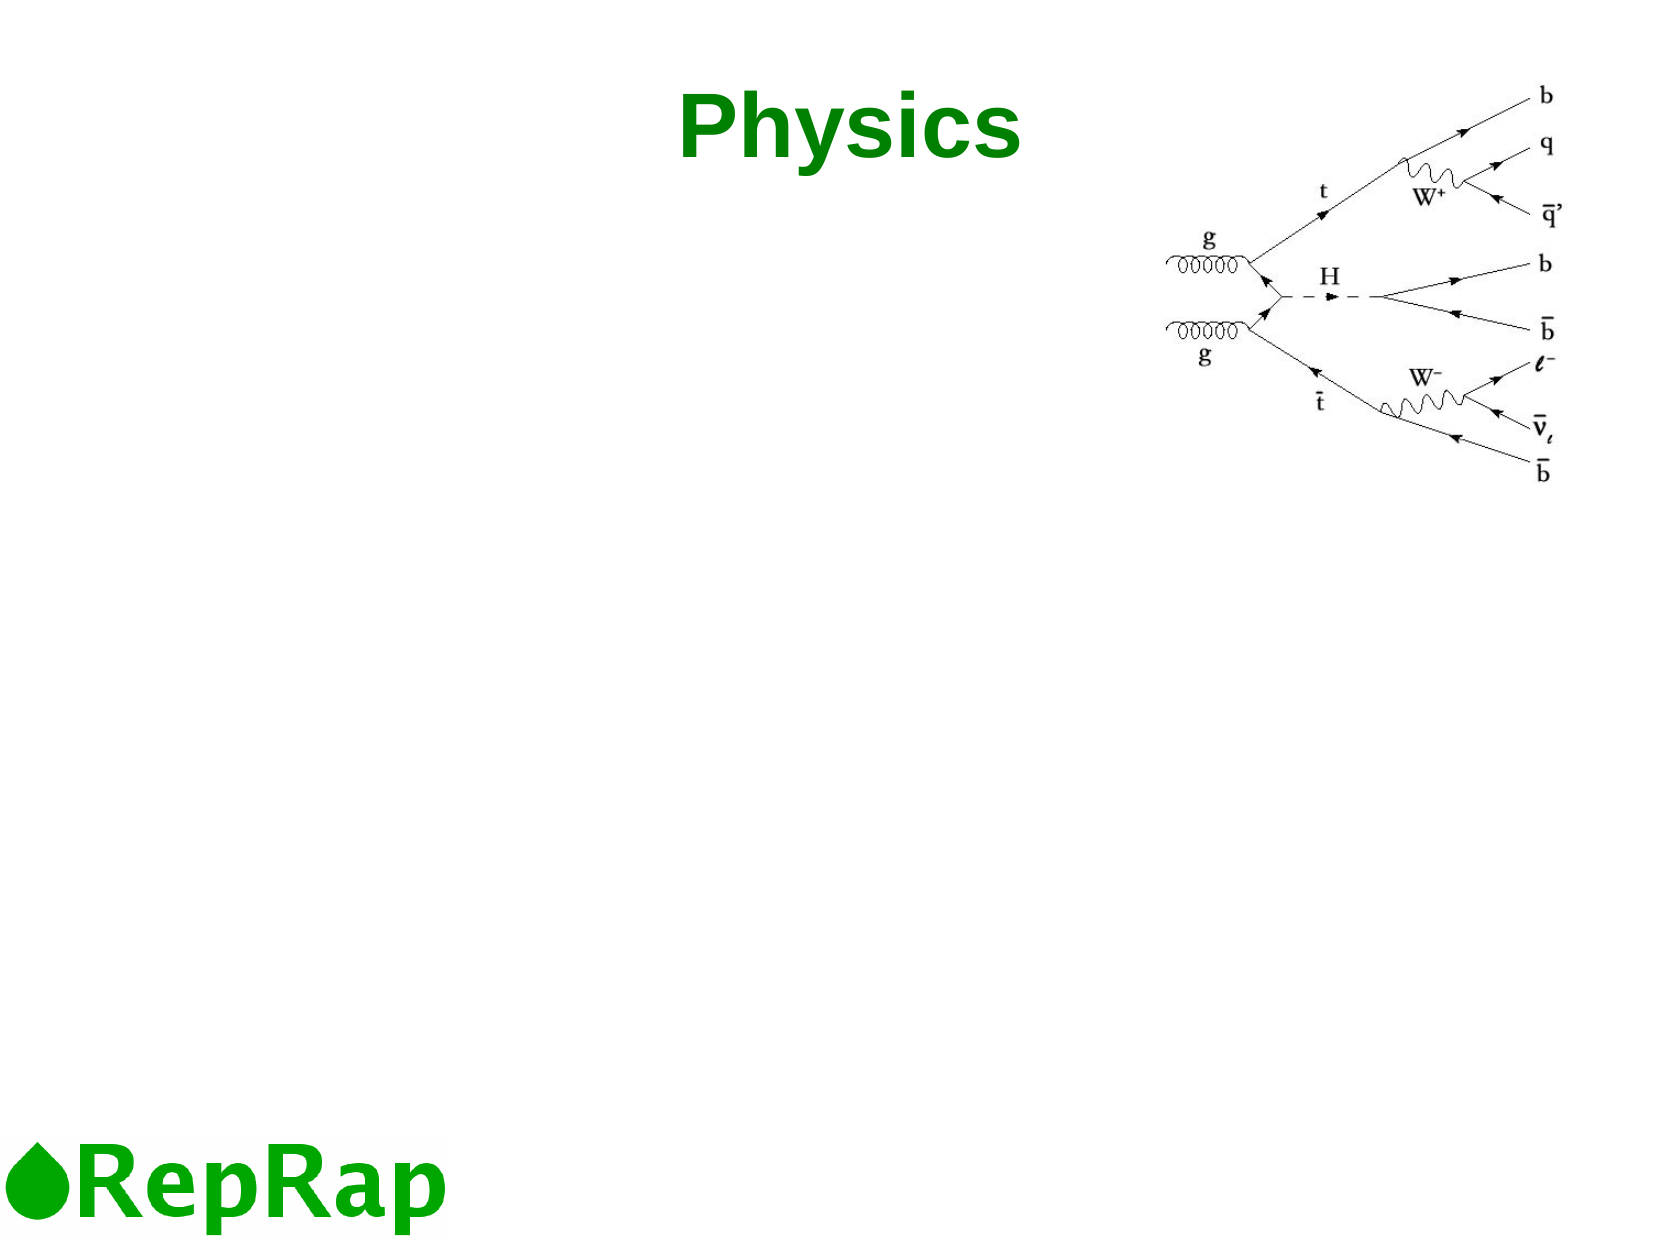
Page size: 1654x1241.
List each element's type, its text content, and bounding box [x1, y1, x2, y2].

title Physics [106, 59, 1595, 296]
picture [0, 1138, 451, 1241]
picture [1155, 62, 1595, 502]
